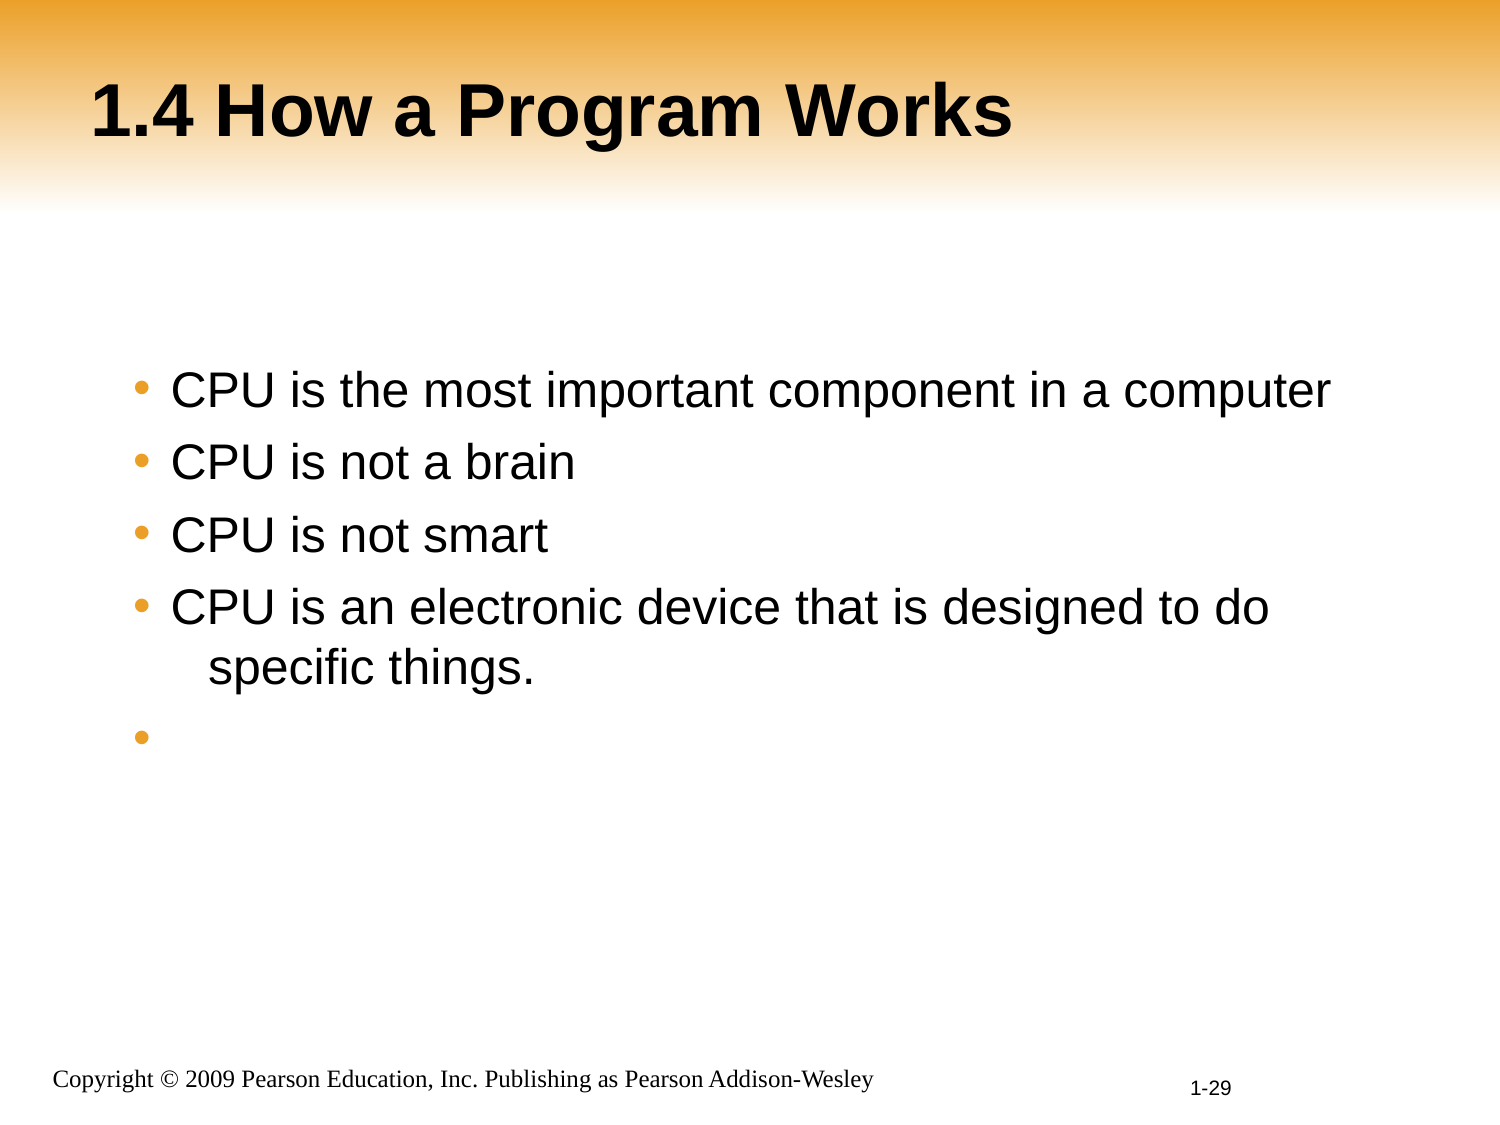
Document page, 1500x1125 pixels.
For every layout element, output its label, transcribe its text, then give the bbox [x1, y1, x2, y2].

list CPU is the most important component in a computer CPU is not a brain CPU is not smart CPU is an electronic device that is designed to do specific things. [99, 350, 1400, 763]
text_box 1- [1175, 1049, 1488, 1125]
title 1.4 How a Program Works [75, 12, 1438, 201]
